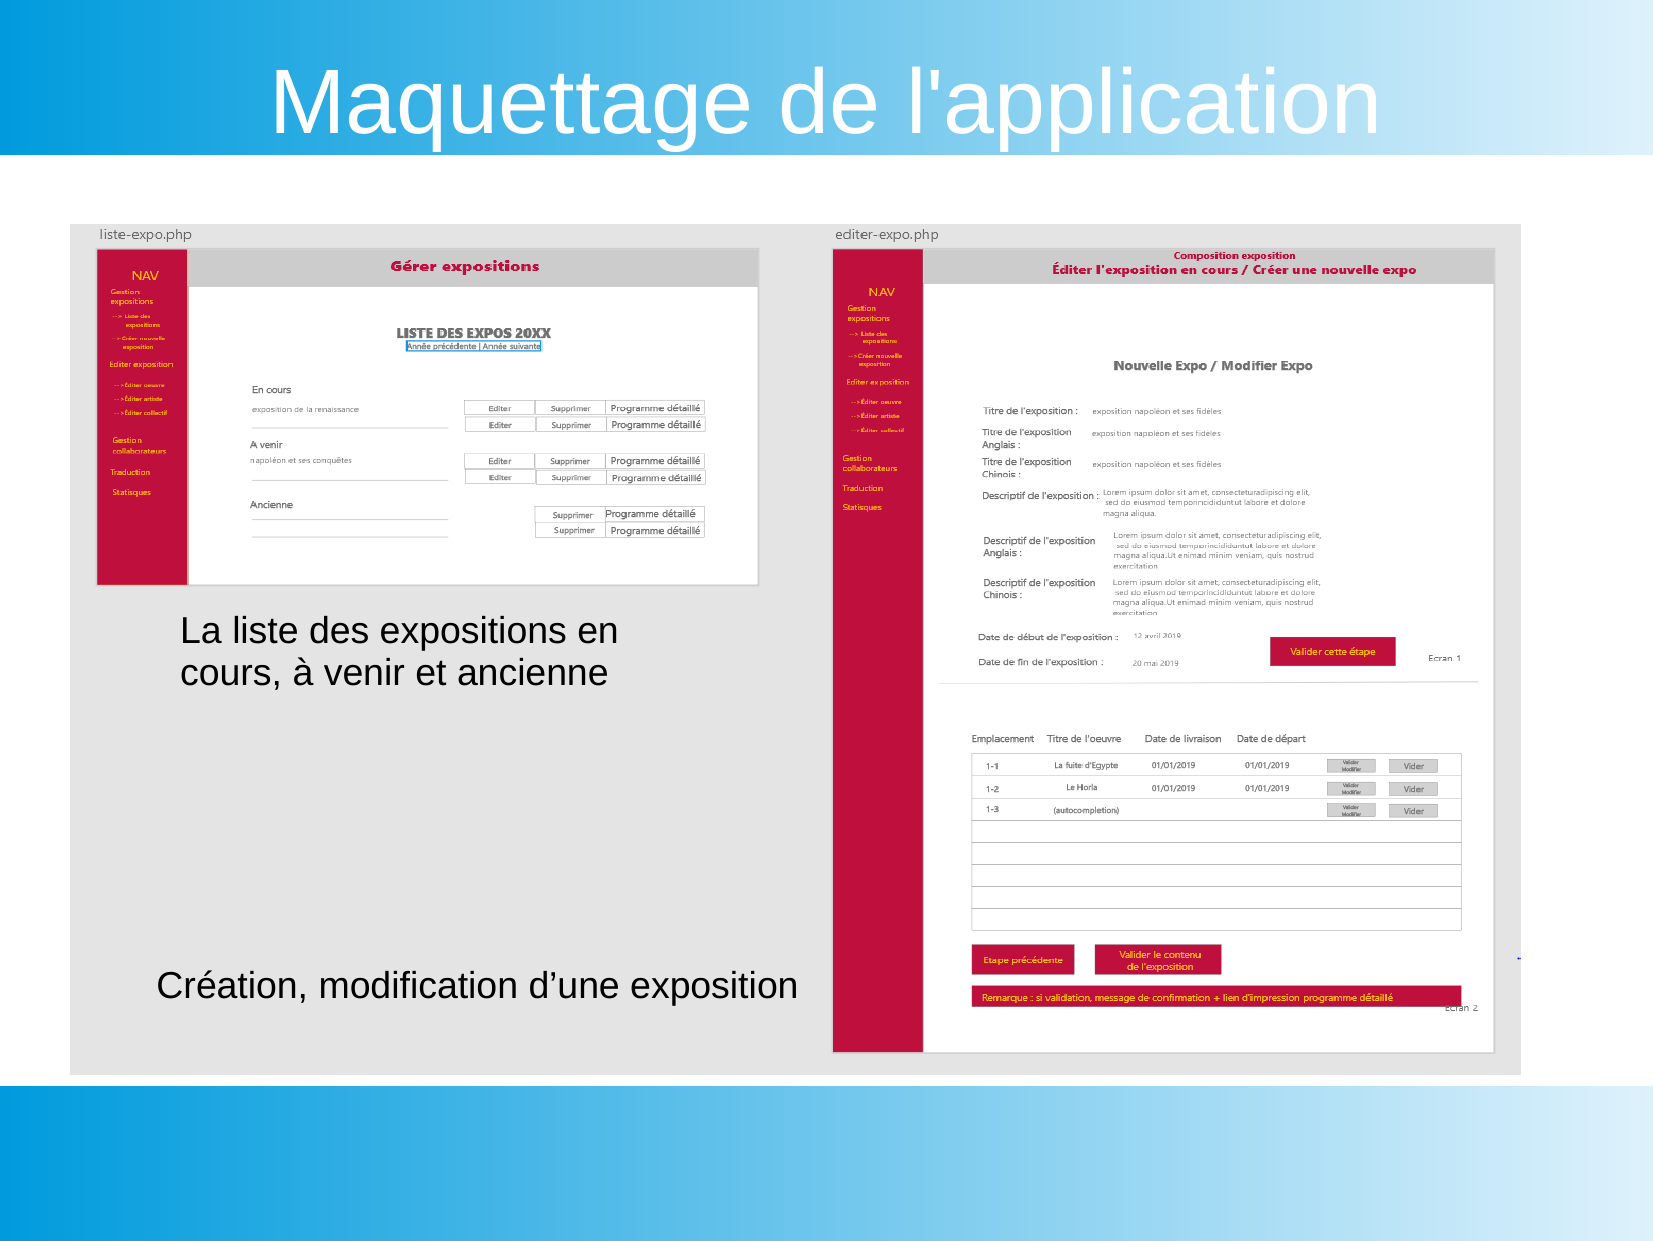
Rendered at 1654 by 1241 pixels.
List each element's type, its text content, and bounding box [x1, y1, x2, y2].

text_box La liste des expositions en cours, à venir et ancienne [165, 602, 709, 702]
text_box Création, modification d’une exposition [141, 956, 981, 1014]
picture [70, 224, 1521, 1075]
title Maquettage de l'application [82, 49, 1571, 155]
